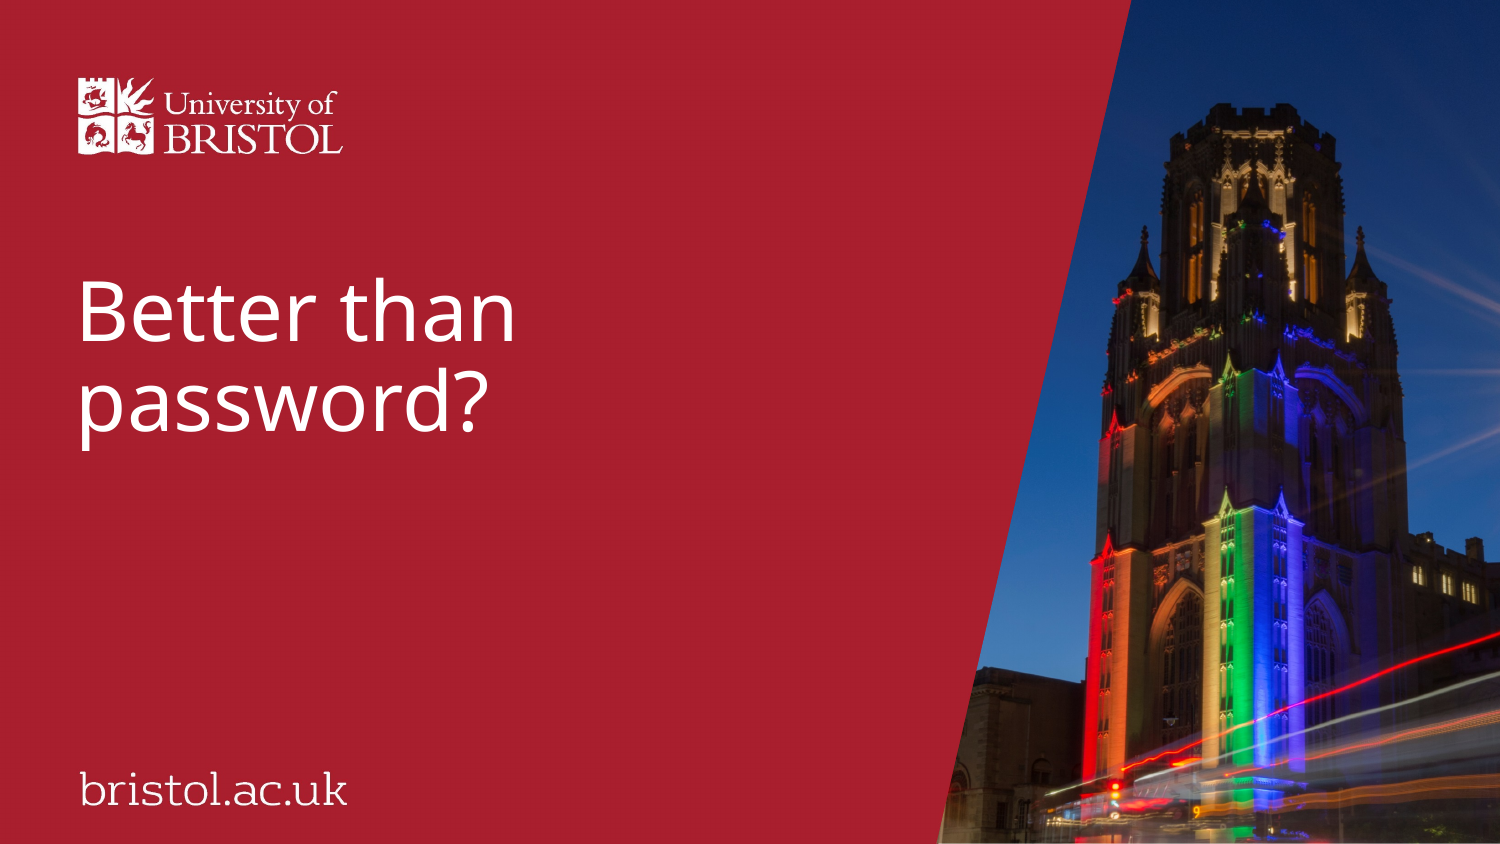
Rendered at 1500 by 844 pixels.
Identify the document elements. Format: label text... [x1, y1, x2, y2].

title Better than password? [60, 262, 924, 443]
